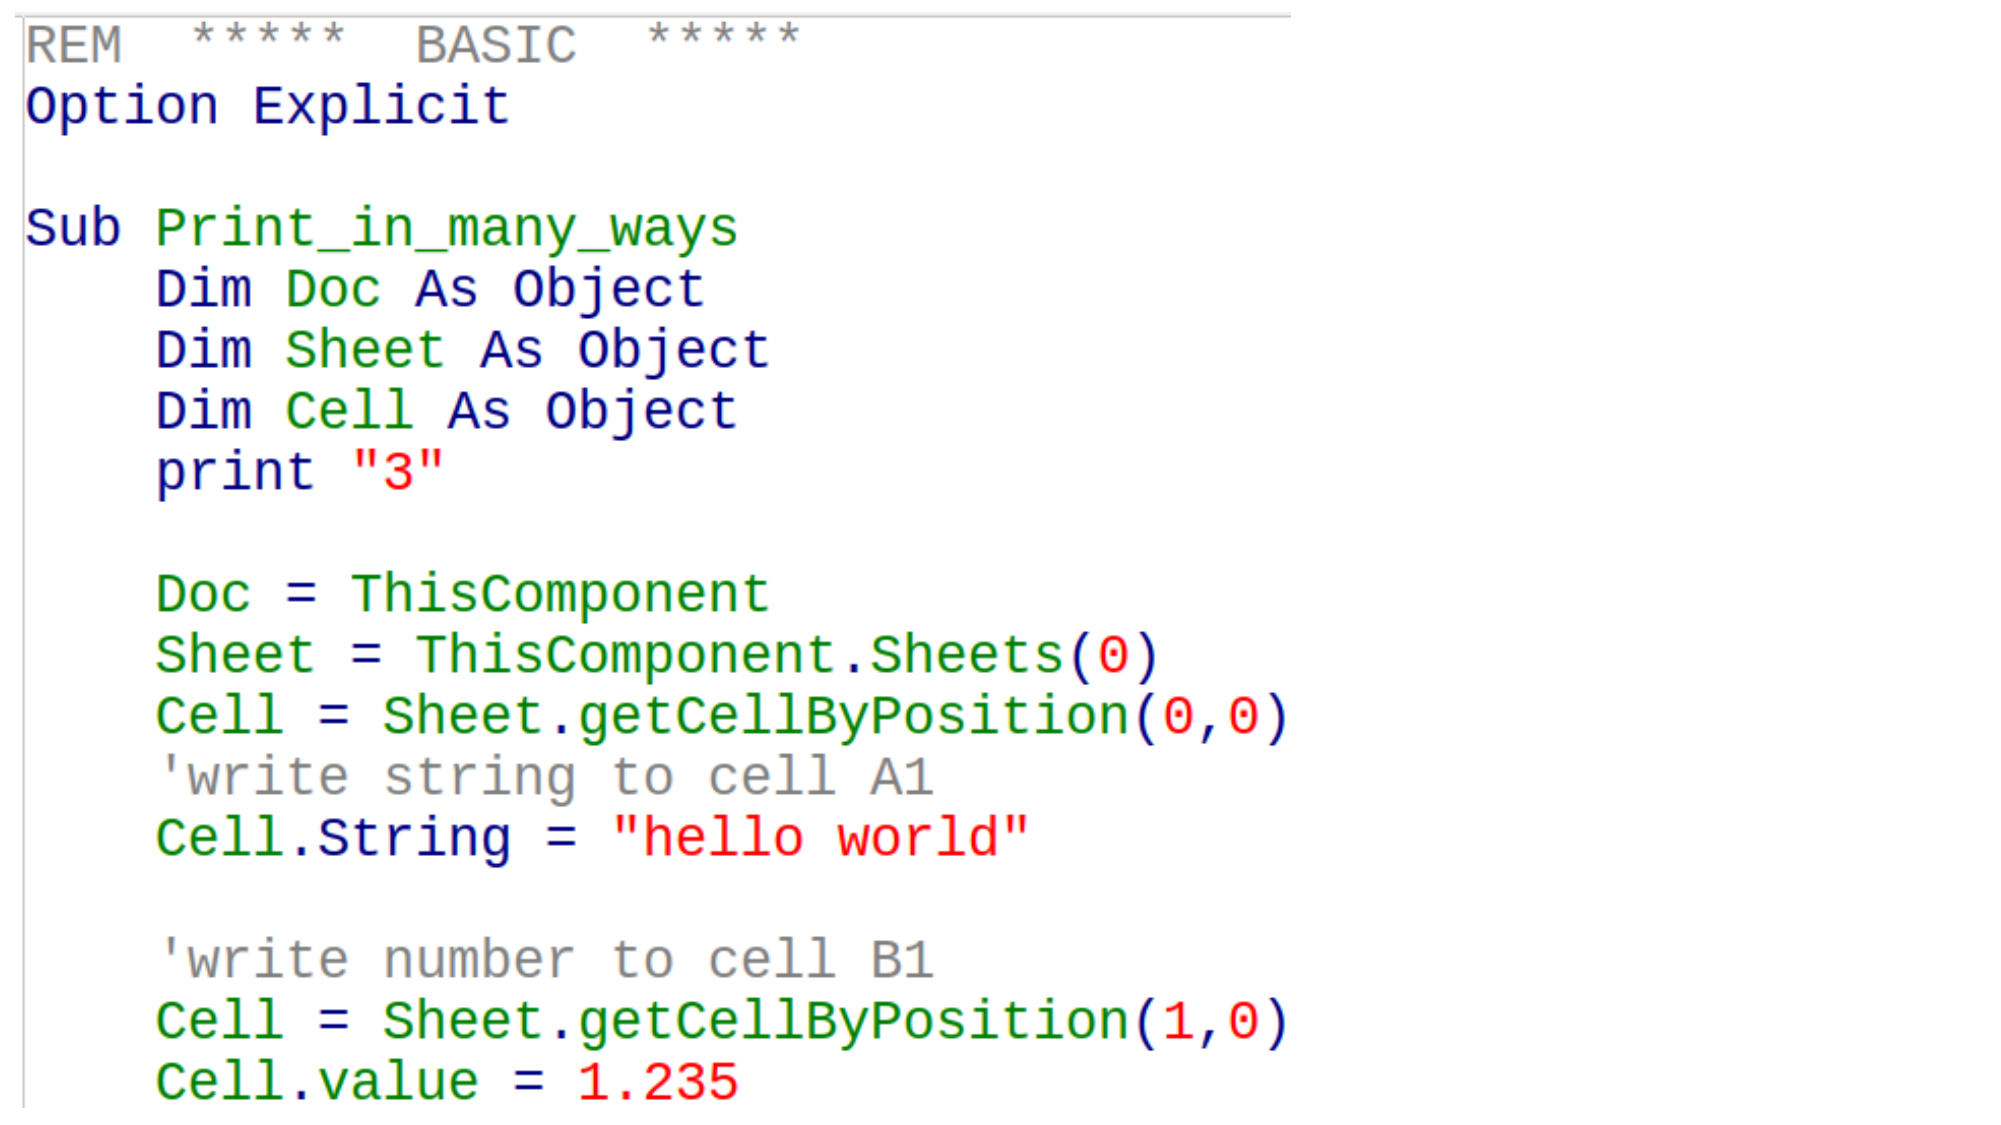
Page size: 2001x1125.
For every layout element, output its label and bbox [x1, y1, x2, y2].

picture [15, 12, 1291, 1108]
